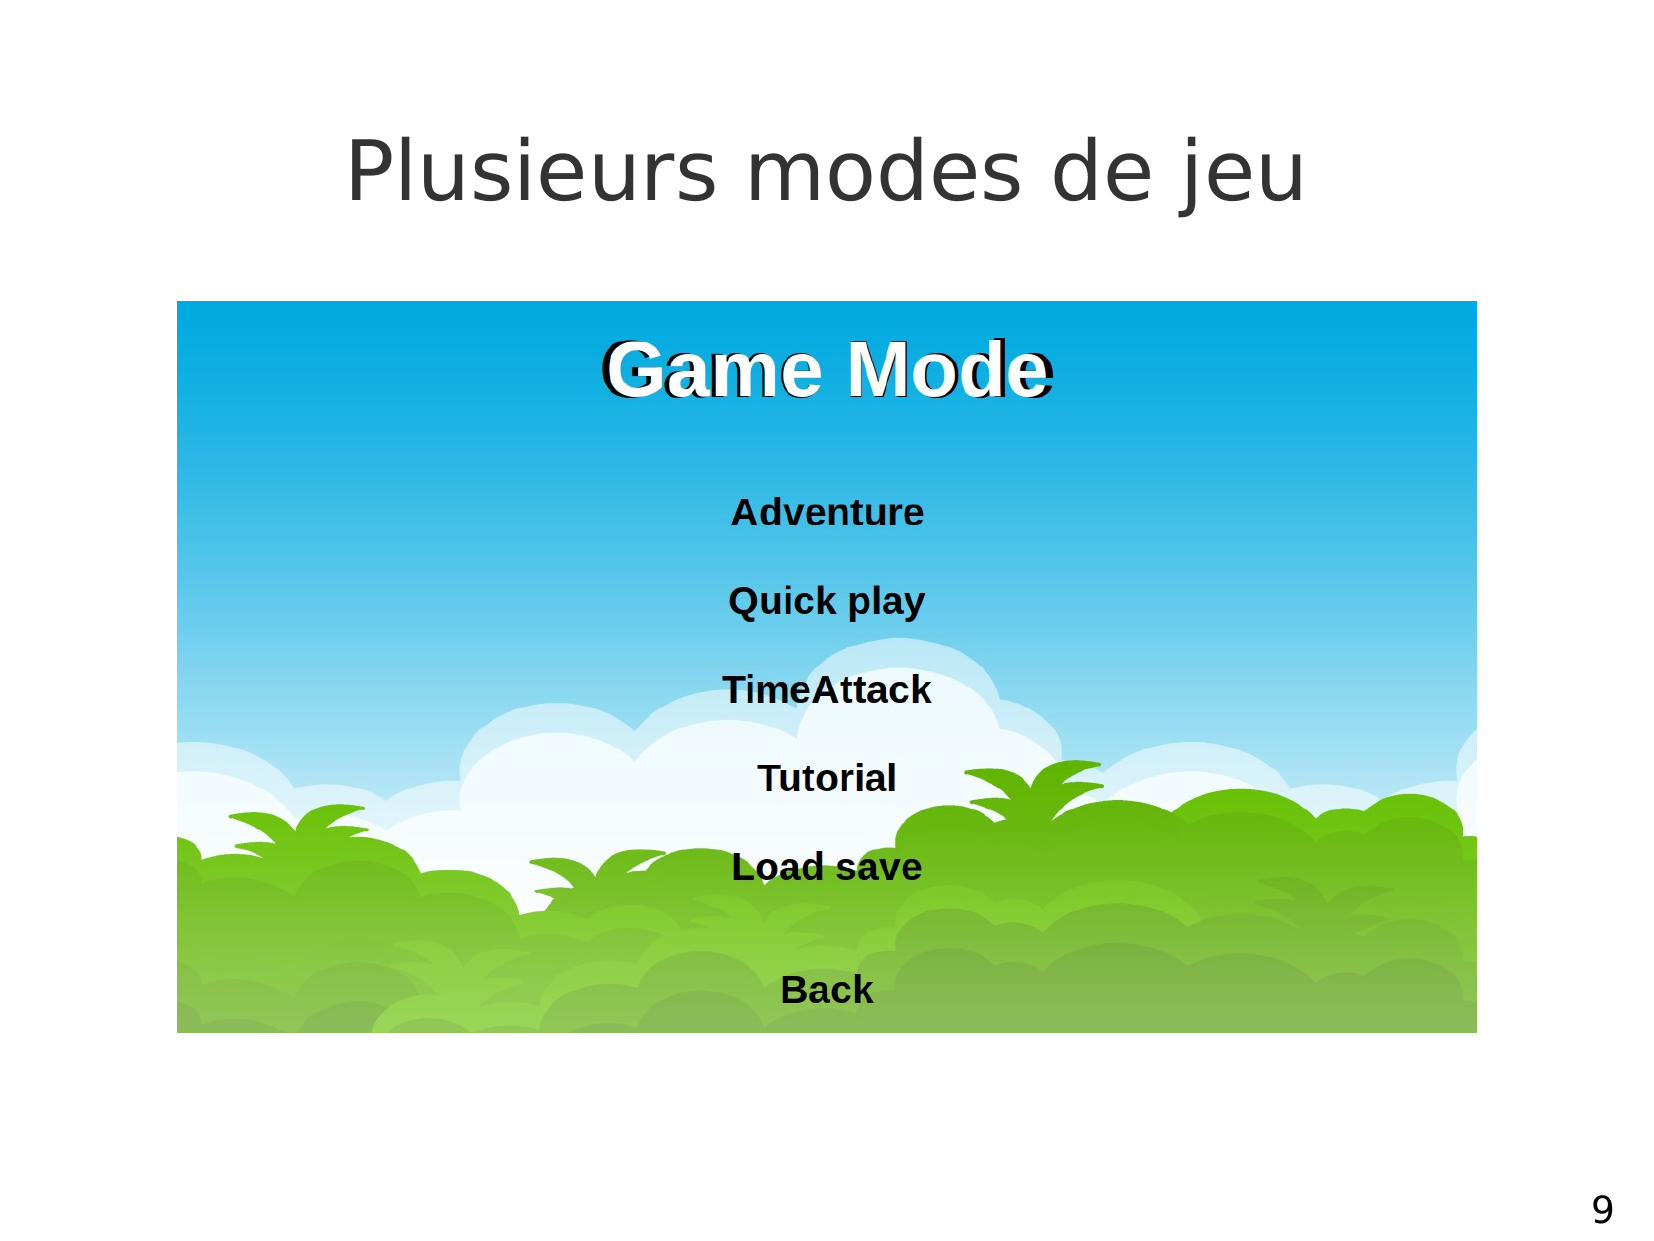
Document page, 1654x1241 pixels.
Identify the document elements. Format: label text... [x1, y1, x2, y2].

title Plusieurs modes de jeu [114, 73, 1539, 271]
text_box 9 [1576, 1181, 1630, 1240]
picture [177, 338, 1477, 1033]
